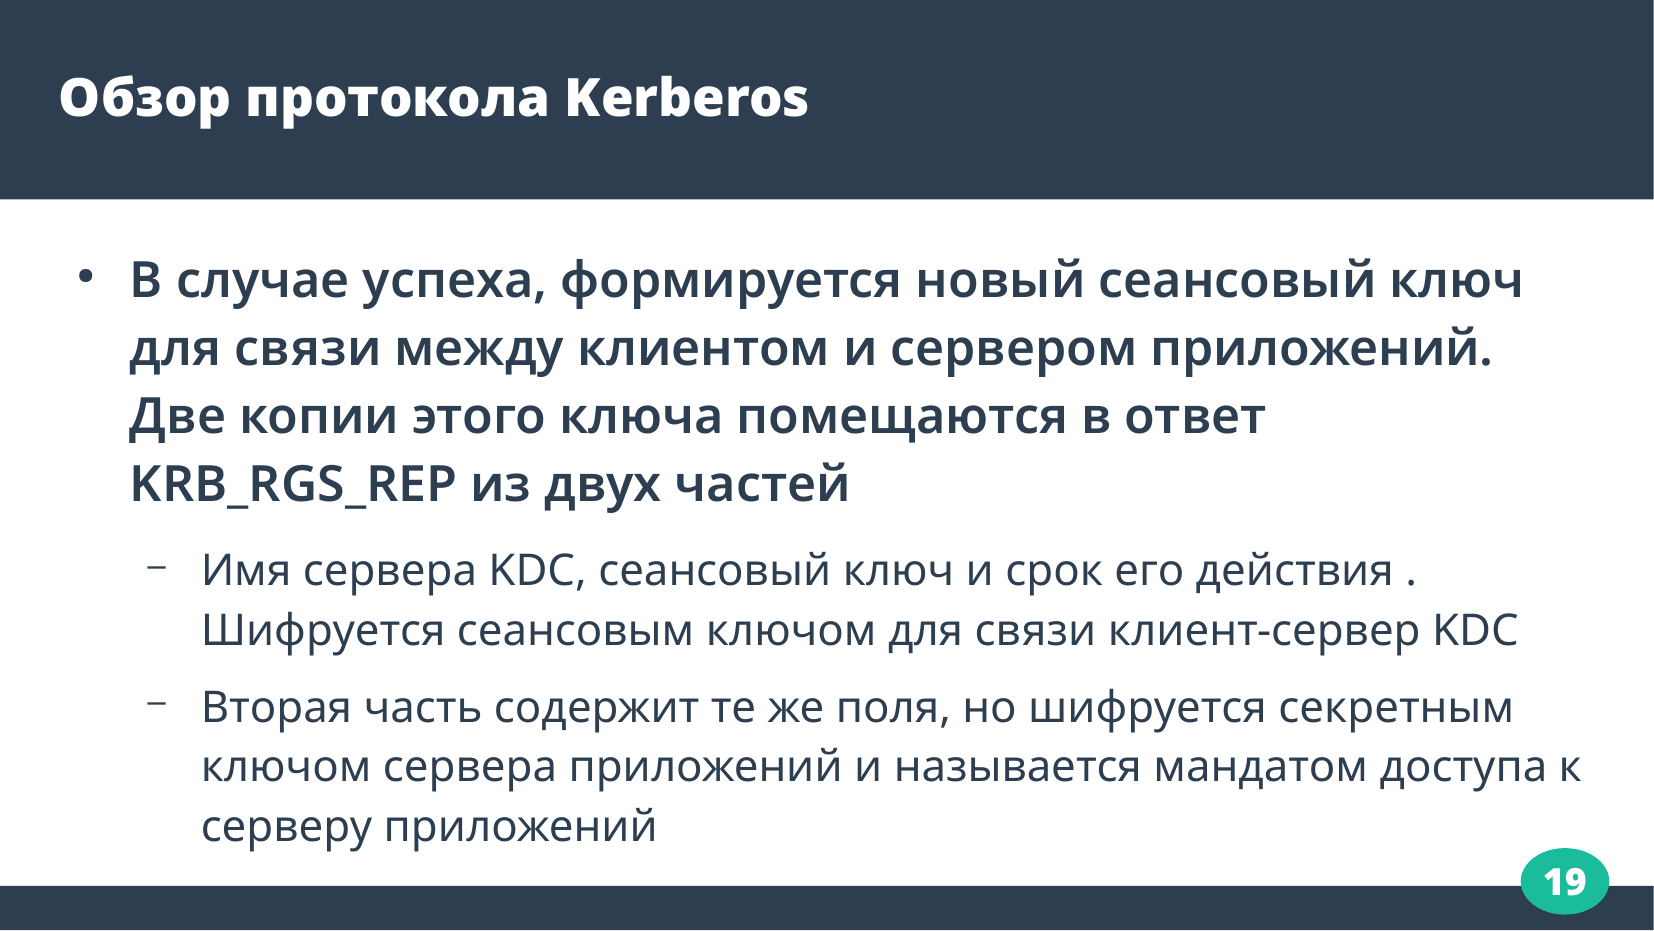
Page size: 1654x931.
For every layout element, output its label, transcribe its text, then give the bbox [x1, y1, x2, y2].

title Обзор протокола Kerberos [59, 37, 1595, 155]
list В случае успеха, формируется новый сеансовый ключ для связи между клиентом и сервером приложений. Две копии этого ключа помещаются в ответ KRB_RGS_REP из двух частей Имя сервера KDC, сеансовый ключ и срок его действия . Шифруется сеансовым ключом для связи клиент-сервер KDC Вторая часть содержит те же поля, но шифруется секретным ключом сервера приложений и называется мандатом доступа к серверу приложений [59, 243, 1595, 864]
